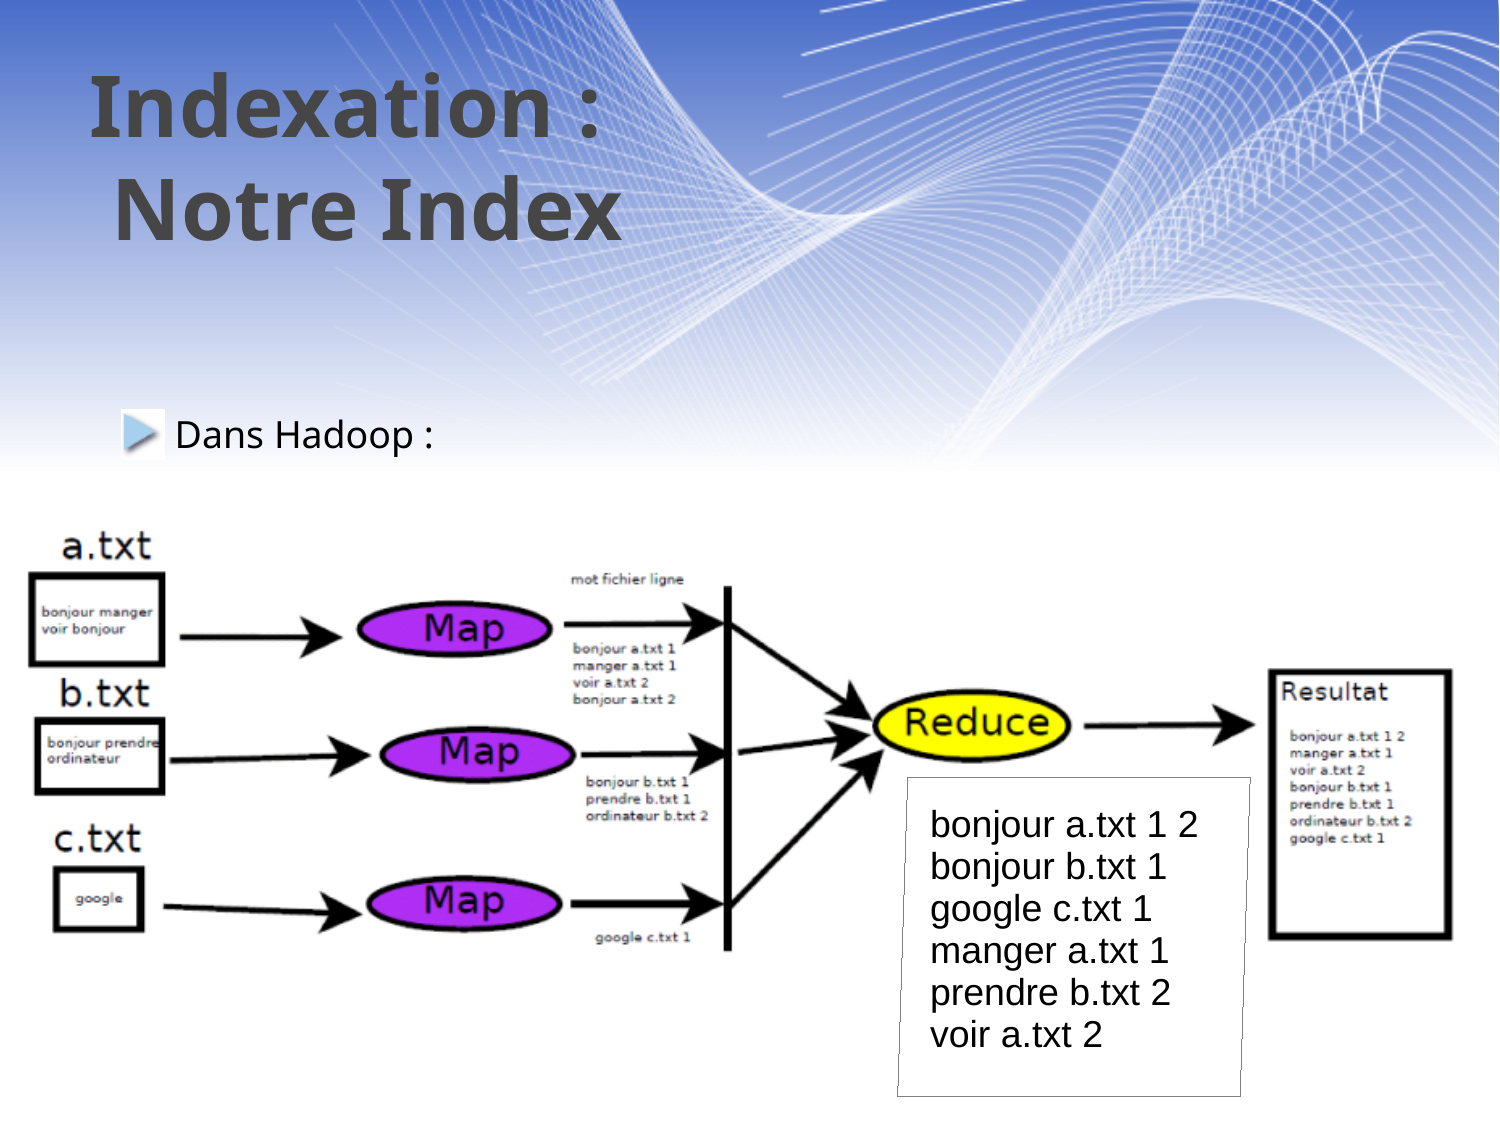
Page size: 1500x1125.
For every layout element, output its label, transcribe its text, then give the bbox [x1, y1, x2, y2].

text_box Dans Hadoop : [106, 401, 1465, 460]
text_box bonjour a.txt 1 2 bonjour b.txt 1 google c.txt 1 manger a.txt 1 prendre b.txt 2 voir a.txt 2 [915, 796, 1247, 1063]
picture [1, 0, 1500, 1021]
text_box [897, 777, 1251, 1097]
title Indexation : Notre Index [75, 45, 1426, 233]
